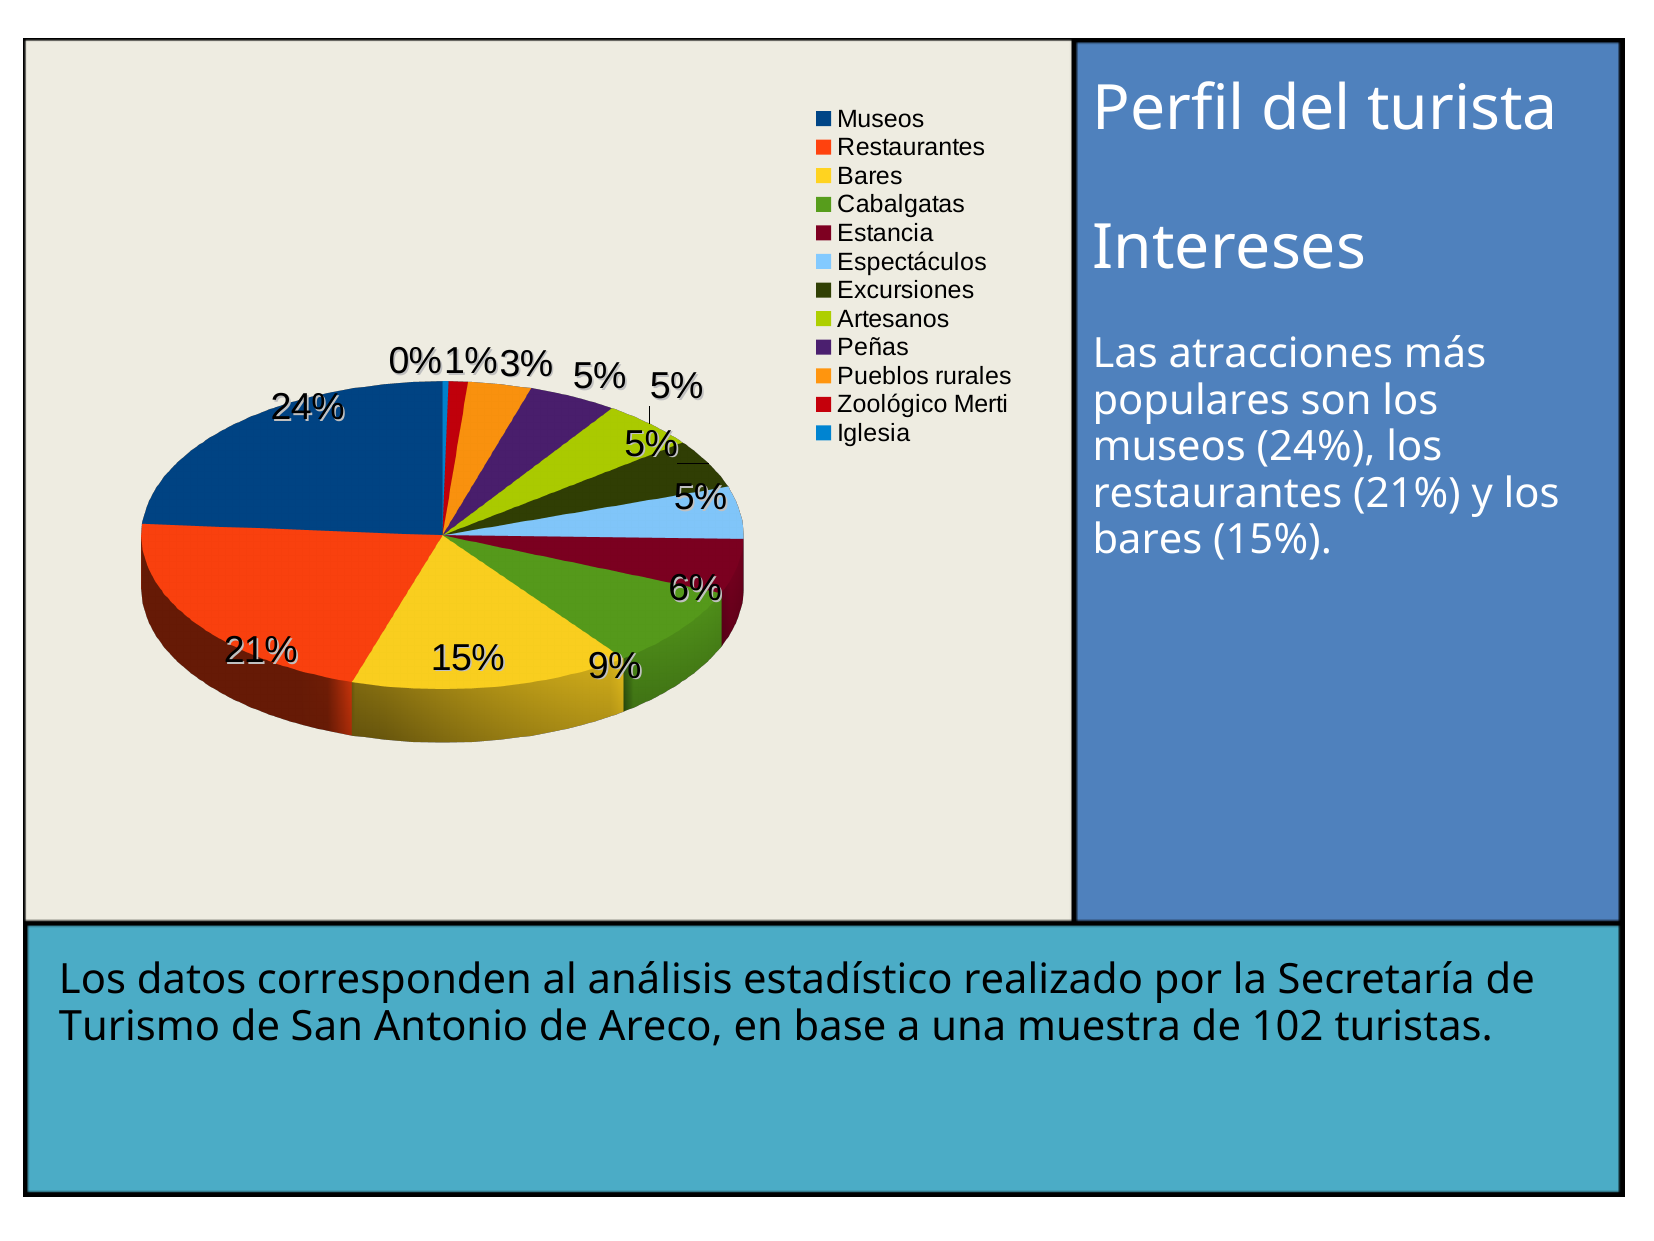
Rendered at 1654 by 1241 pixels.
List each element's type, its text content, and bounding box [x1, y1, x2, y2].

picture [23, 38, 1630, 1202]
chart [47, 94, 1041, 855]
text_box Los datos corresponden al análisis estadístico realizado por la Secretaría de Turismo de San Antonio de Areco, en base a una muestra de 102 turistas. [59, 956, 1583, 1075]
text_box Las atracciones más populares son los museos (24%), los restaurantes (21%) y los bares (15%). [1092, 330, 1565, 567]
text_box Perfil del turista Intereses [1092, 73, 1565, 180]
